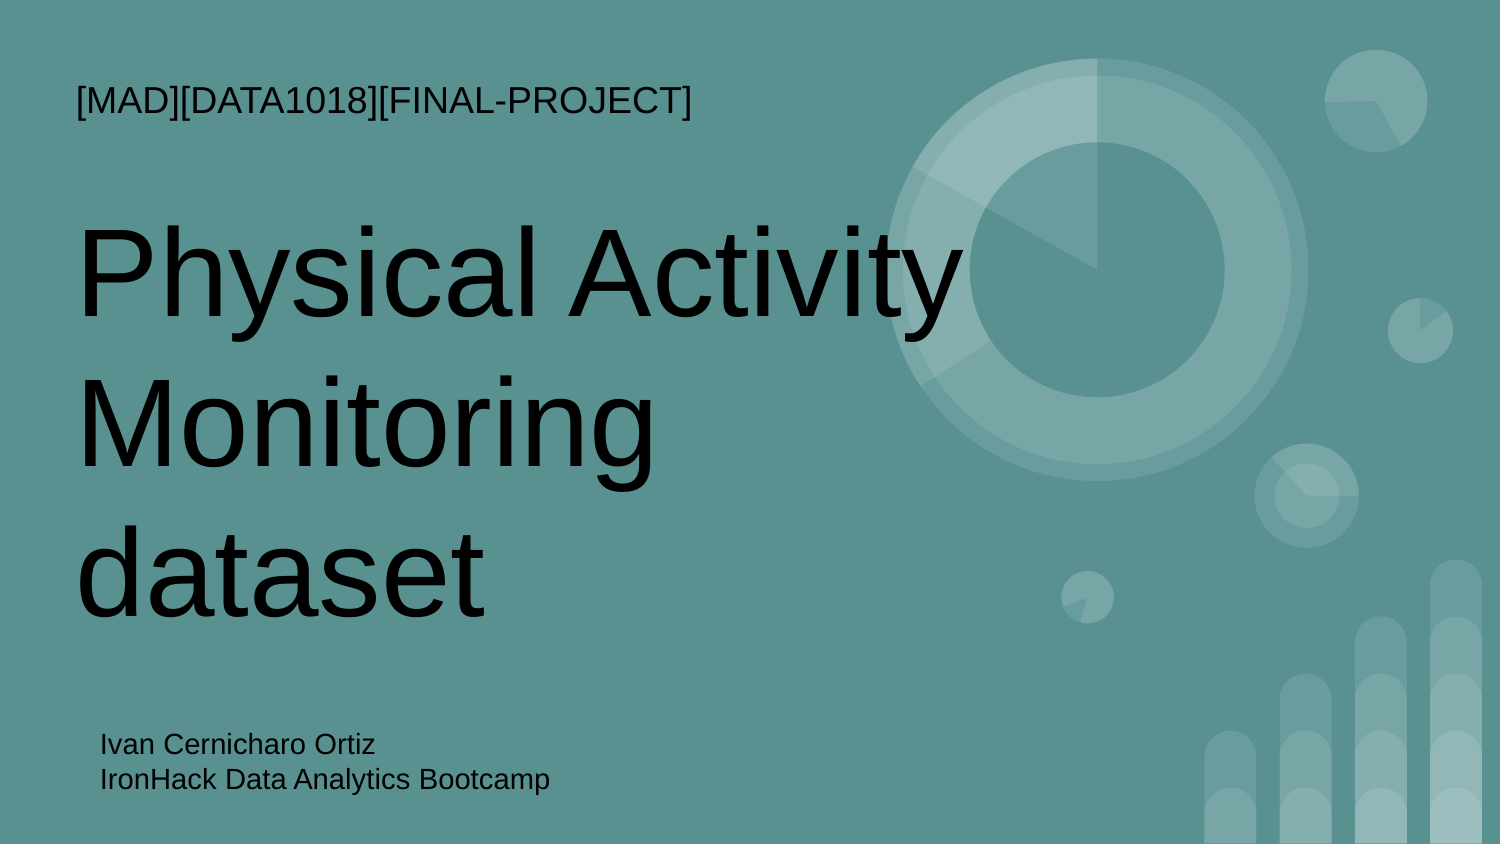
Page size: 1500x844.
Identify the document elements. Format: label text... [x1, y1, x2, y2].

text_box Physical Activity Monitoring dataset [60, 176, 1023, 652]
text_box Ivan Cernicharo Ortiz IronHack Data Analytics Bootcamp [84, 710, 1055, 814]
text_box [MAD][DATA1018][FINAL-PROJECT] [60, 60, 1055, 170]
